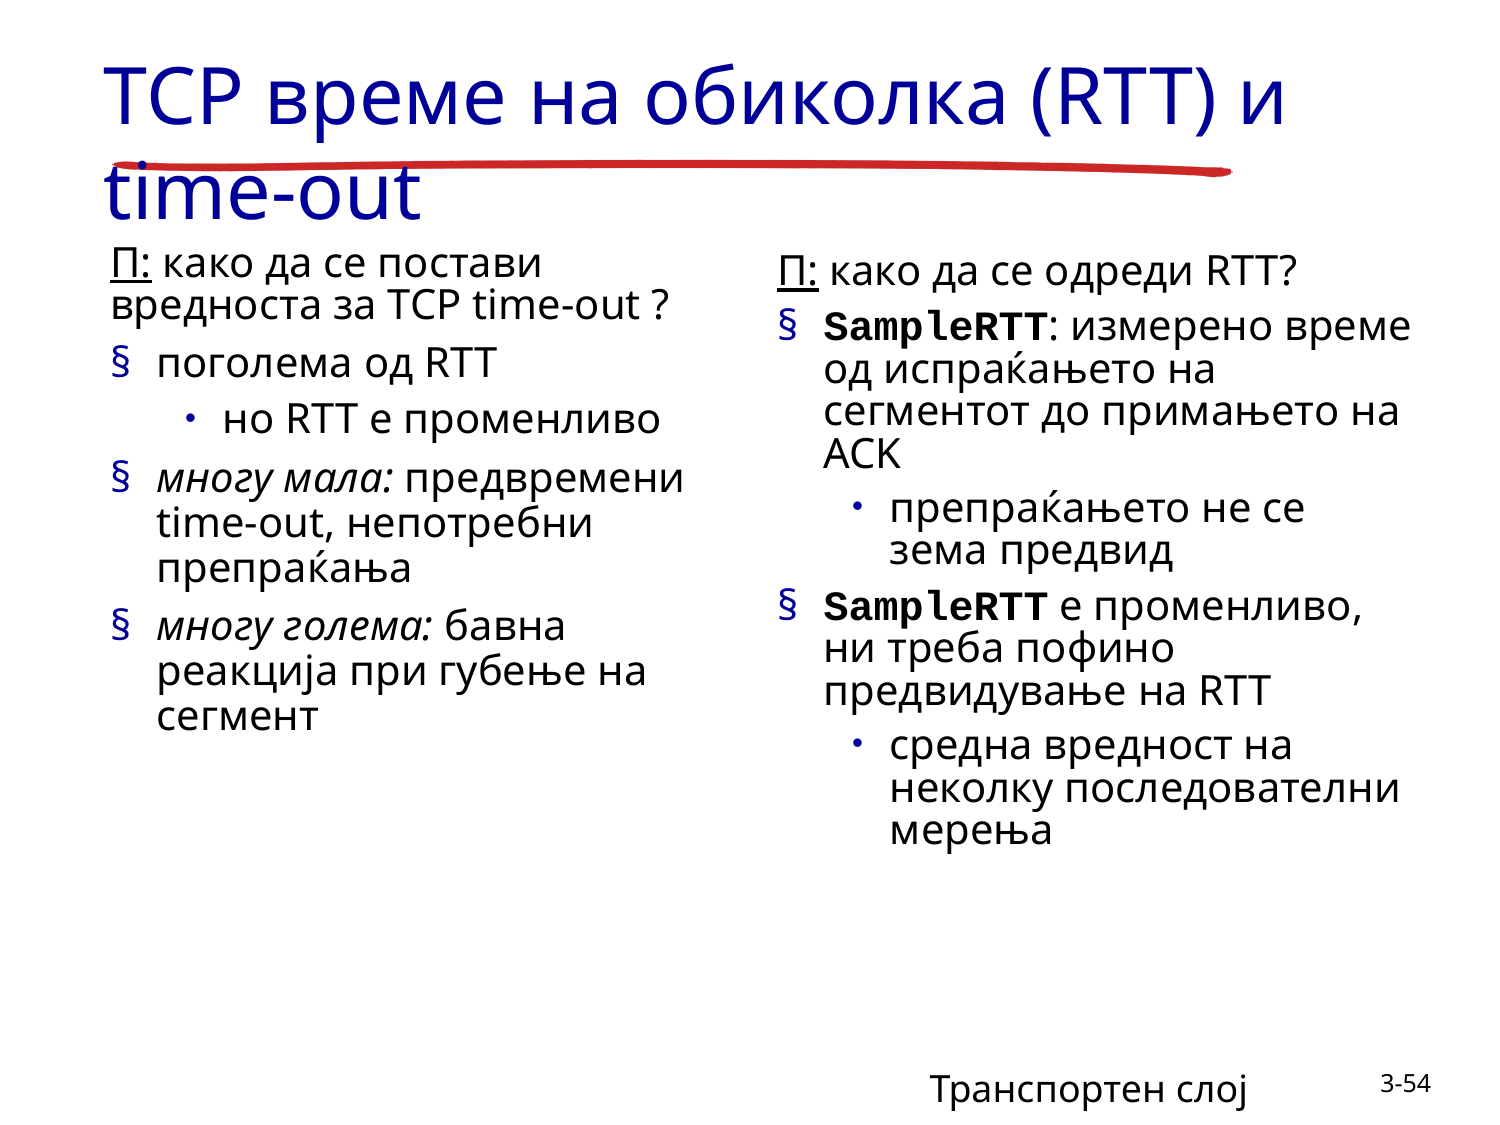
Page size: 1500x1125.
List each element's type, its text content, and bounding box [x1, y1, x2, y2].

slide_number 3-<number> [1365, 1060, 1477, 1106]
title TCP време на обиколка (RTT) и time-out [89, 38, 1477, 190]
footer Транспортен слој [914, 1057, 1390, 1105]
list П: како да се постави вредноста за TCP time-out ? поголема од RTT но RTT е променливо многу мала: предвремени time-out, непотребни препраќања многу голема: бавна реакција при губење на сегмент [95, 235, 705, 1087]
list П: како да се одреди RTT? SampleRTT: измерено време од испраќањето на сегментот до примањето на ACK препраќањето не се зема предвид SampleRTT е променливо, ни треба пофино предвидување на RTT средна вредност на неколку последователни мерења [762, 243, 1429, 1095]
